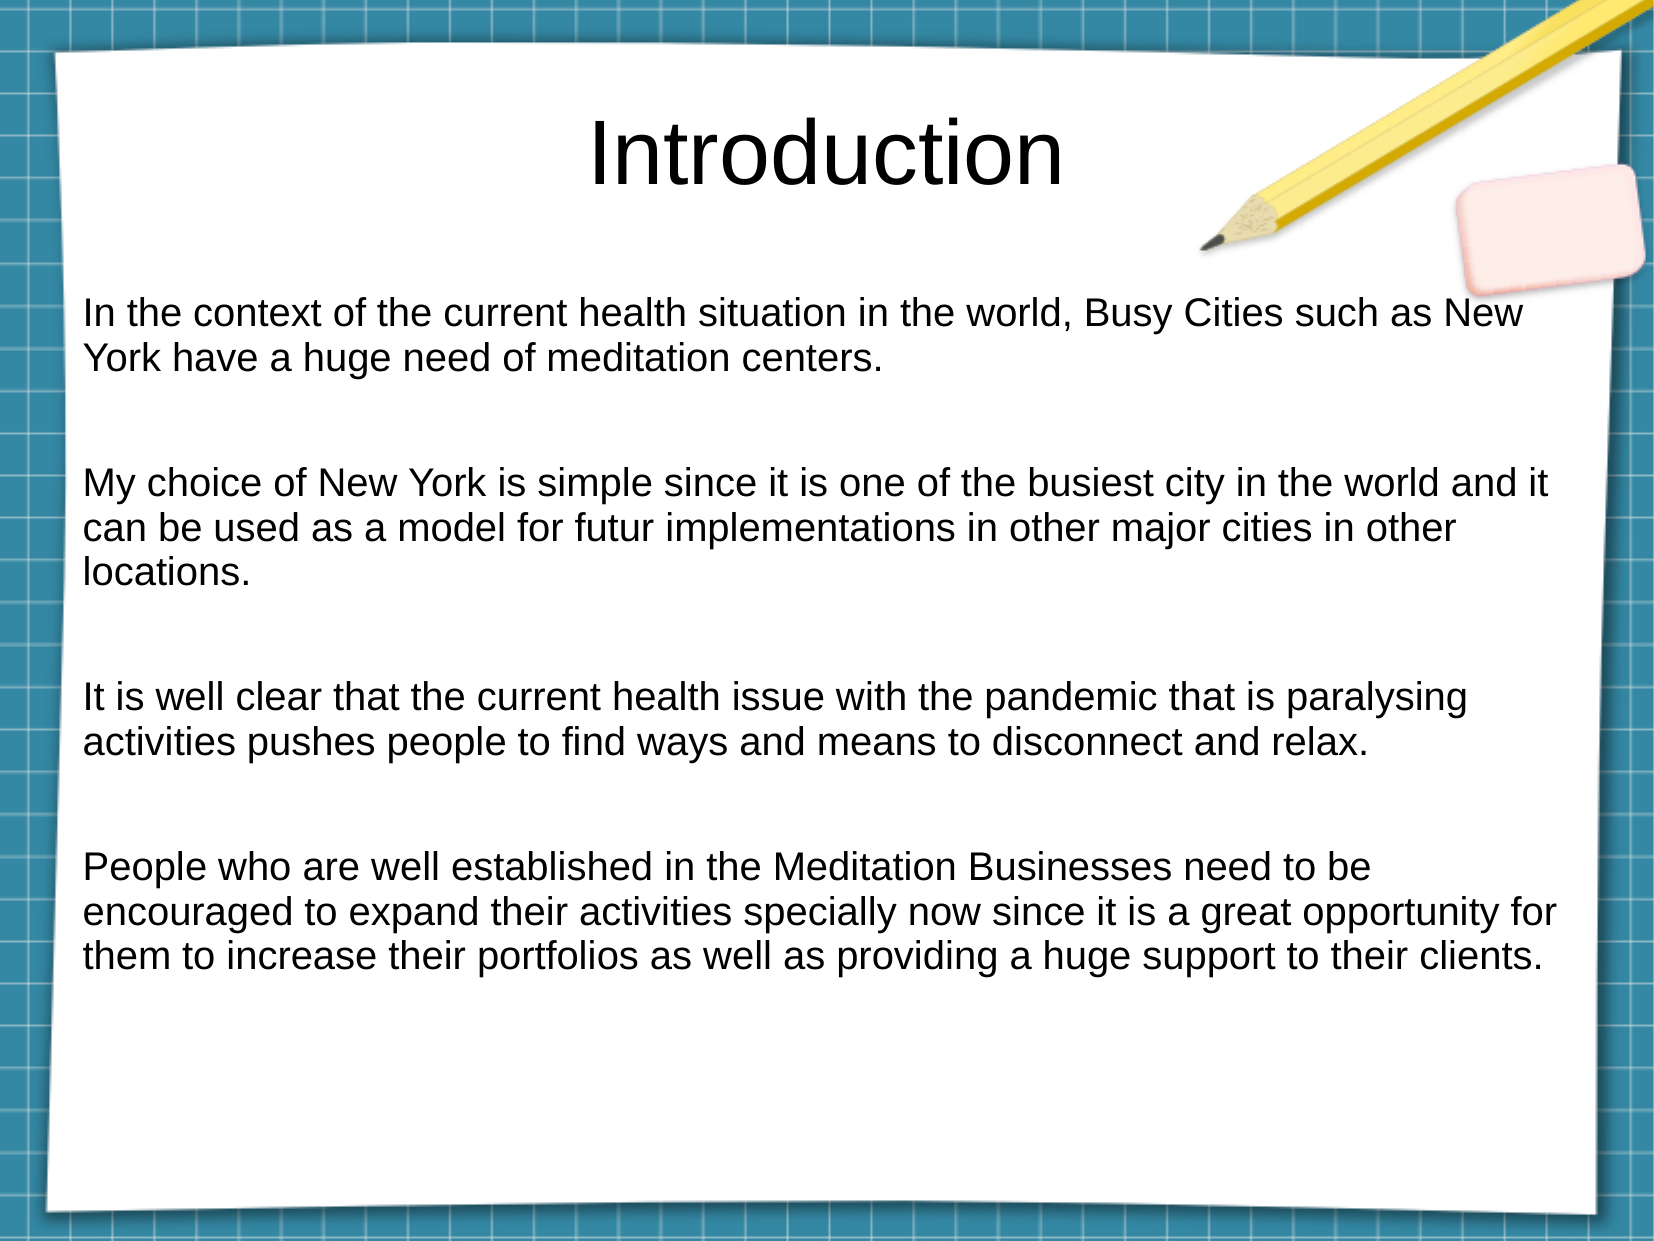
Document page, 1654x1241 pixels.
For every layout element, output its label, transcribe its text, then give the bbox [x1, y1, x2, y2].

title Introduction [82, 49, 1571, 257]
picture [0, 0, 1654, 1241]
list In the context of the current health situation in the world, Busy Cities such as New York have a huge need of meditation centers. My choice of New York is simple since it is one of the busiest city in the world and it can be used as a model for futur implementations in other major cities in other locations. It is well clear that the current health issue with the pandemic that is paralysing activities pushes people to find ways and means to disconnect and relax. People who are well established in the Meditation Businesses need to be encouraged to expand their activities specially now since it is a great opportunity for them to increase their portfolios as well as providing a huge support to their clients. [82, 290, 1571, 1010]
